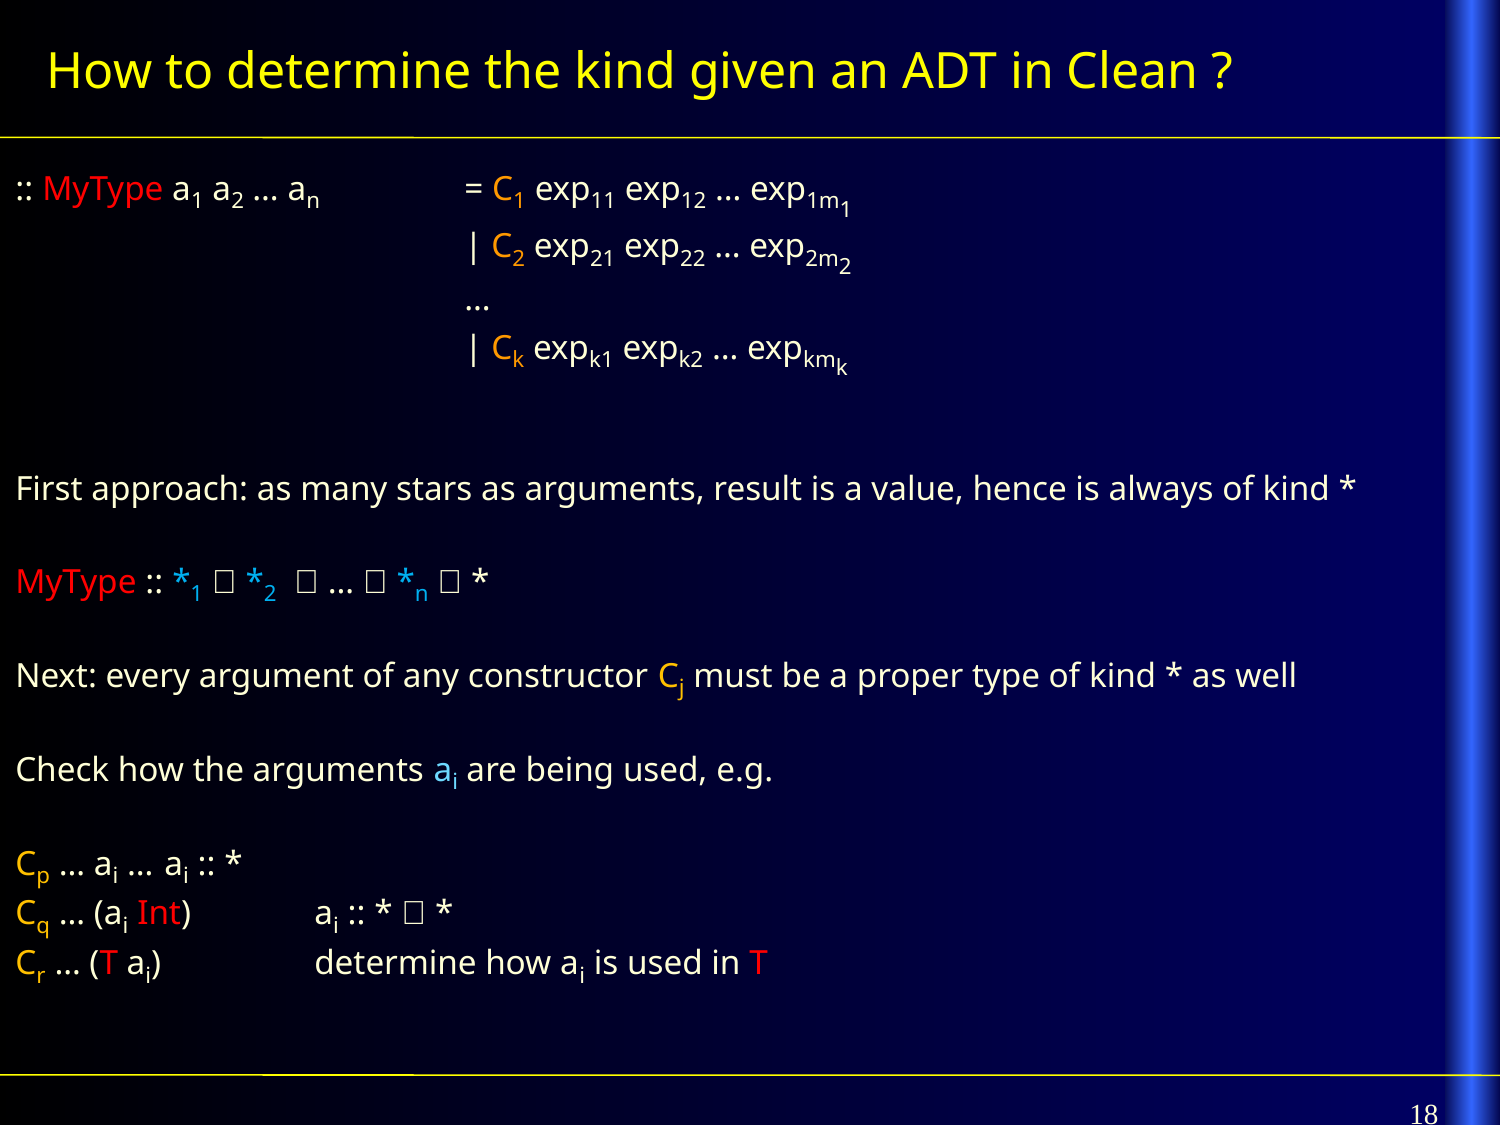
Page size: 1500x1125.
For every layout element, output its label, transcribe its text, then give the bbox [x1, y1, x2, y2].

text_box :: MyType a1 a2 … an = C1 exp11 exp12 … exp1m1 | C2 exp21 exp22 … exp2m2 … | Ck expk1 expk2 … expkmk First approach: as many stars as arguments, result is a value, hence is always of kind * MyType :: *1  *2  …  *n  * Next: every argument of any constructor Cj must be a proper type of kind * as well Check how the arguments ai are being used, e.g. Cp … ai … ai :: * Cq … (ai Int) ai :: *  * Cr … (T ai) determine how ai is used in T [0, 159, 1500, 1018]
text_box How to determine the kind given an ADT in Clean ? [31, 0, 1307, 138]
